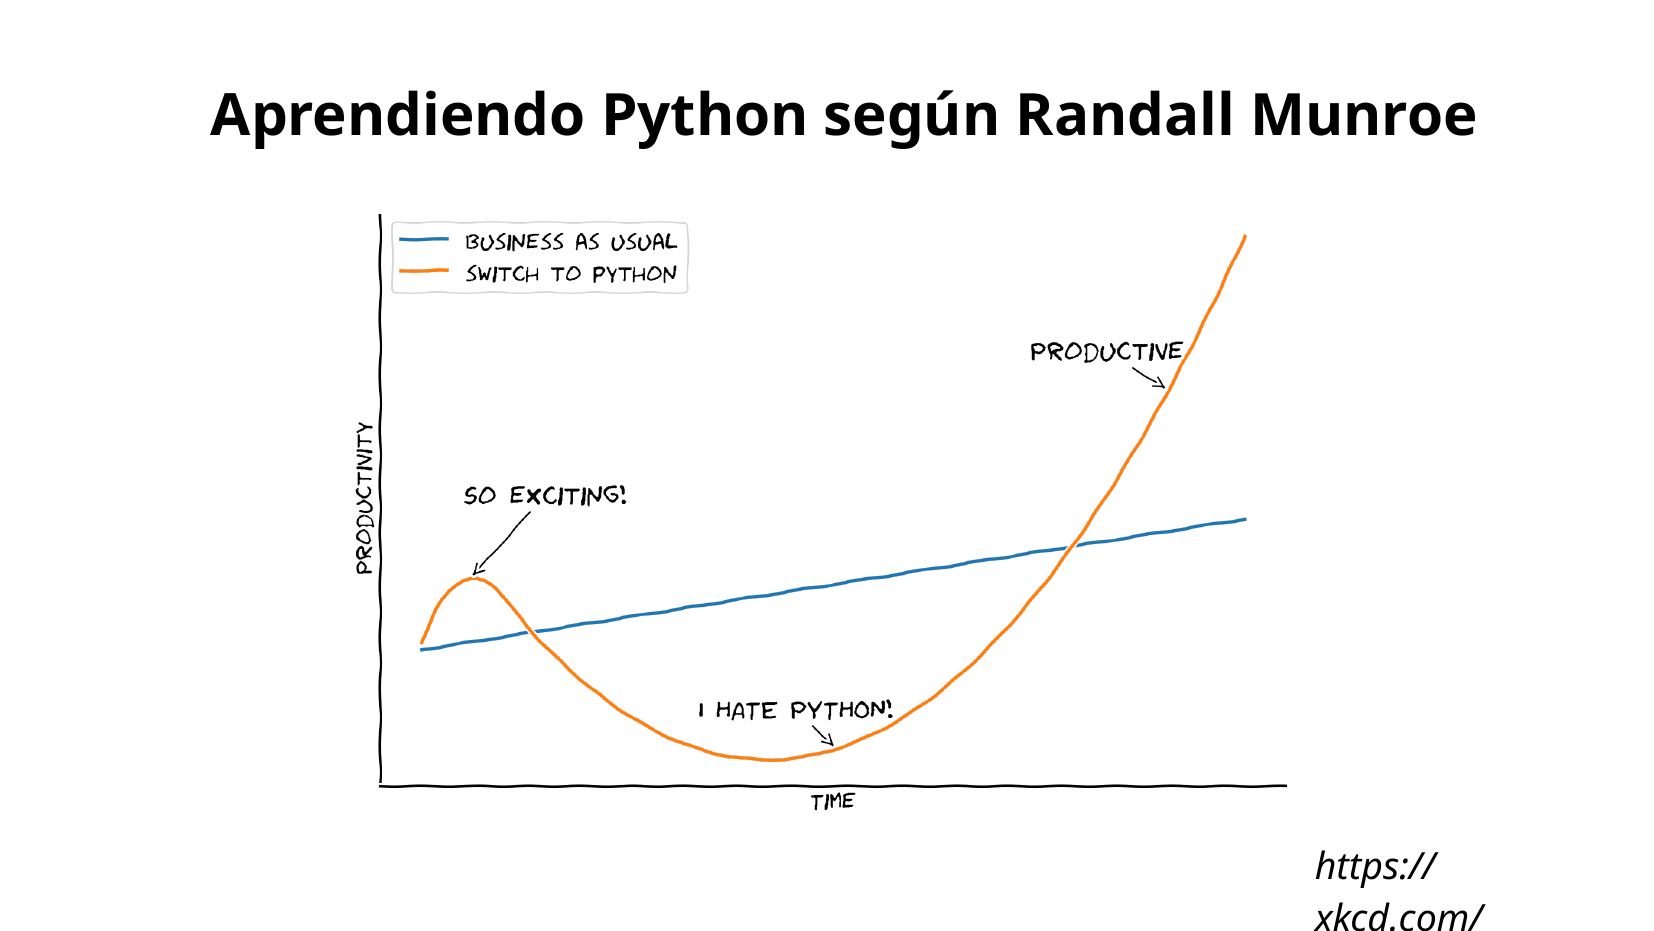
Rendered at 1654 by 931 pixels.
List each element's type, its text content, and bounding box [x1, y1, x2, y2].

text_box Aprendiendo Python según Randall Munroe [196, 66, 1541, 265]
text_box https://xkcd.com/ [1300, 832, 1612, 890]
picture [331, 265, 1323, 835]
